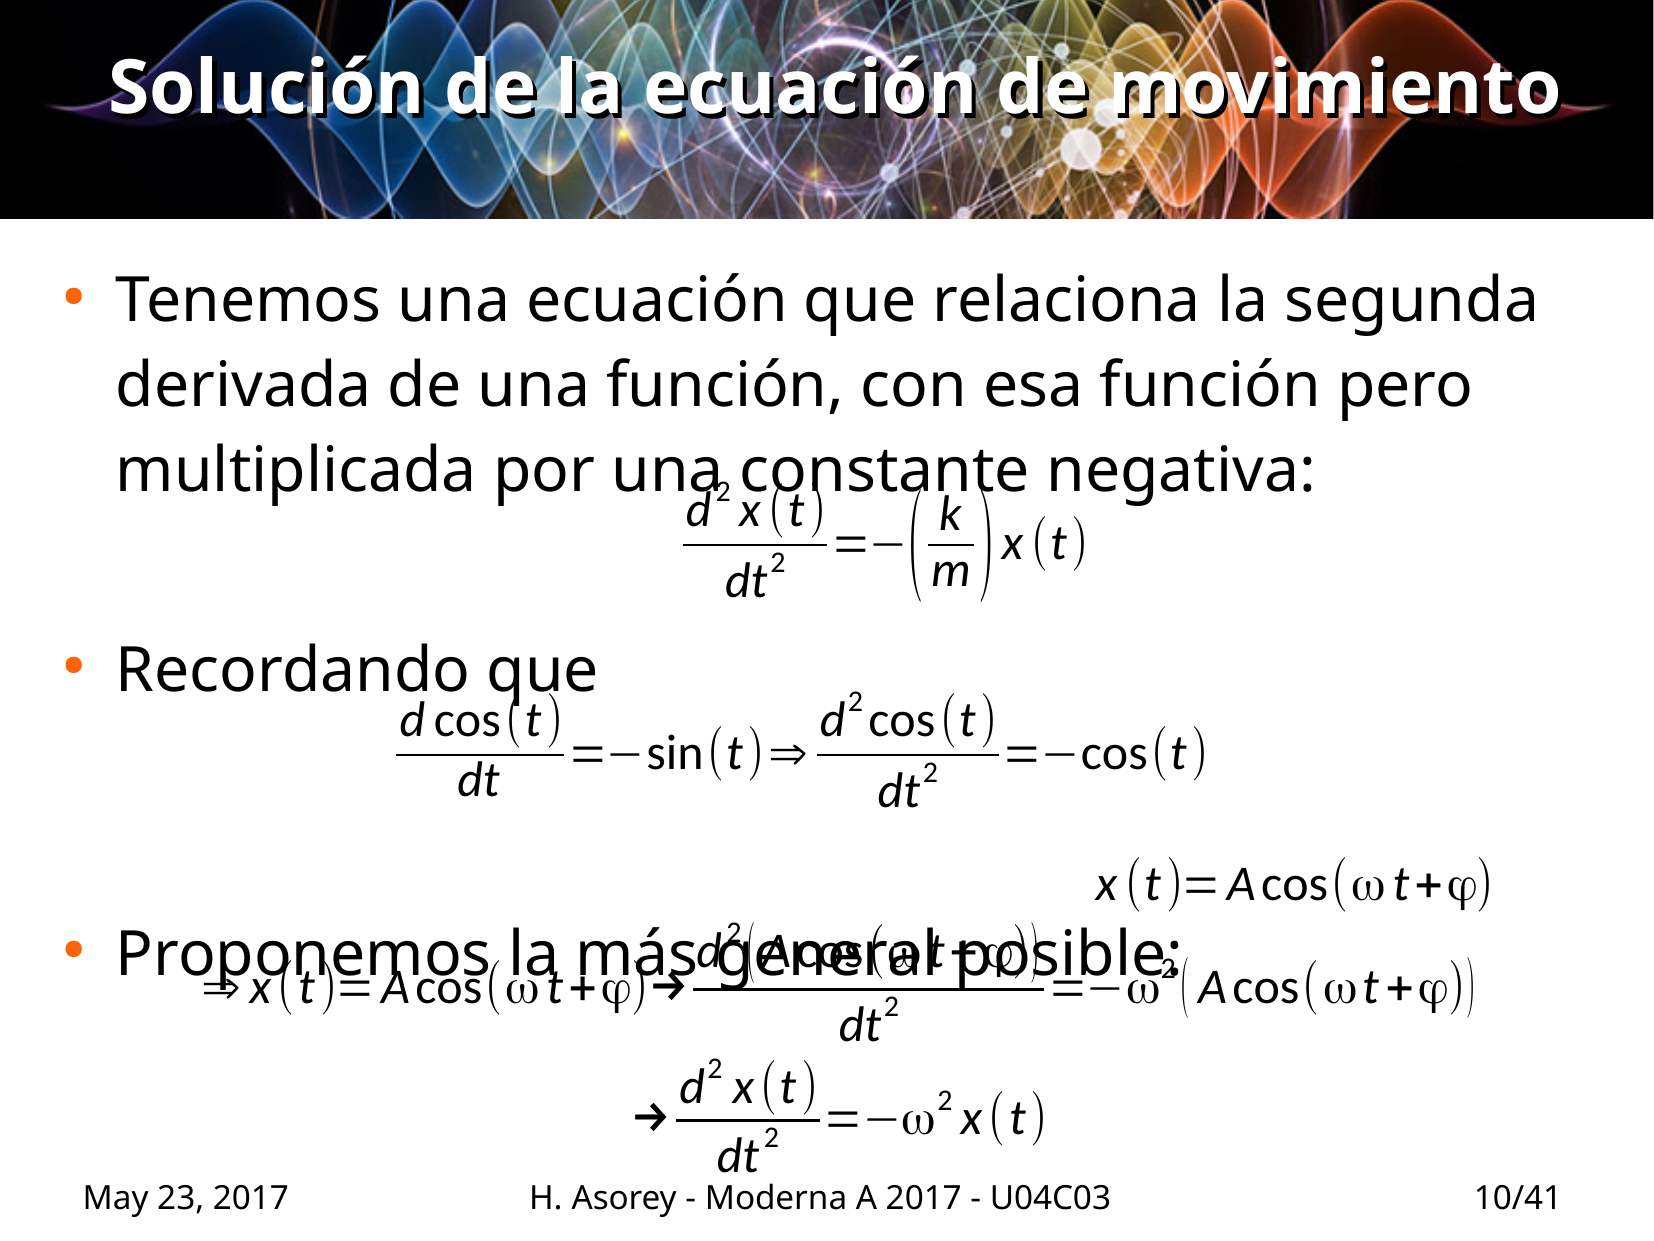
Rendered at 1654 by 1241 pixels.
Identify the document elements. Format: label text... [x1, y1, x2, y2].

title Solución de la ecuación de movimiento [75, 19, 1564, 151]
chart [388, 690, 1216, 820]
chart [675, 480, 1095, 610]
chart [195, 919, 1483, 1186]
picture [0, 0, 1654, 219]
chart [1086, 855, 1501, 916]
list Tenemos una ecuación que relaciona la segunda derivada de una función, con esa función pero multiplicada por una constante negativa: Recordando que Proponemos la más general posible: [45, 255, 1636, 1156]
